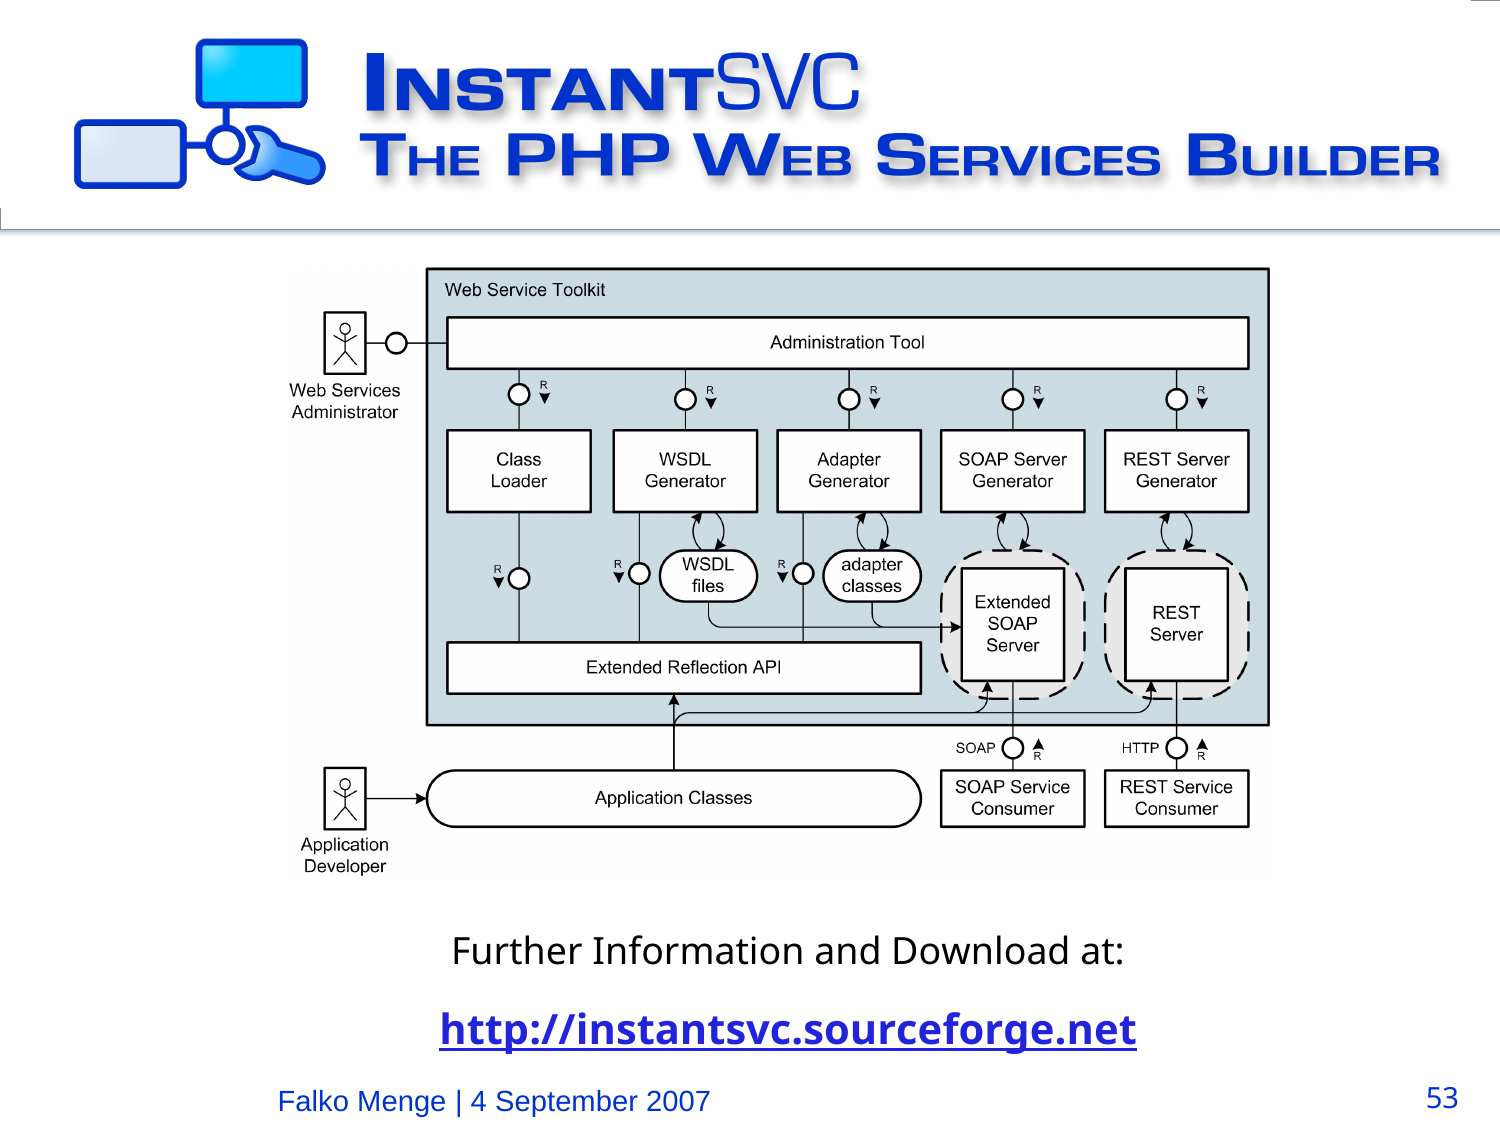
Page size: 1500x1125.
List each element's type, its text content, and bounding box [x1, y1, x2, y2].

title [0, 0, 1471, 209]
list Further Information and Download at: http://instantsvc.sourceforge.net [117, 916, 1459, 1059]
picture [0, 230, 1500, 236]
picture [289, 267, 1270, 878]
picture [8, 7, 1483, 224]
